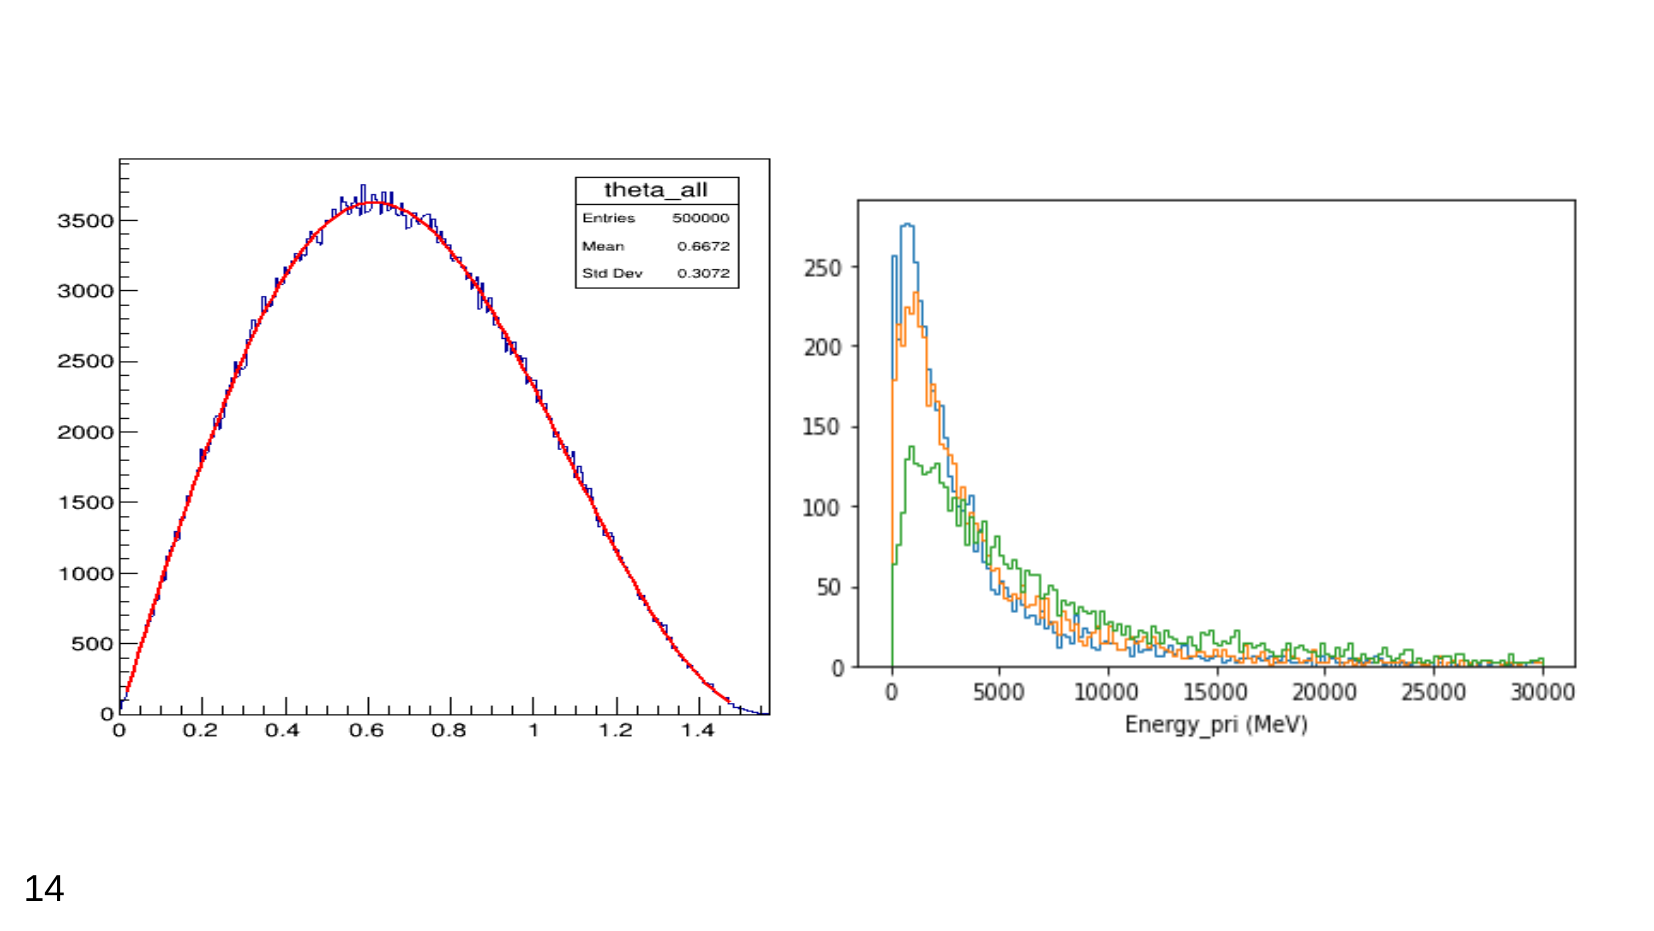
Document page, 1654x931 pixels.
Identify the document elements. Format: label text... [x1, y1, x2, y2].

picture [37, 140, 1592, 751]
text_box <number> [8, 860, 638, 931]
